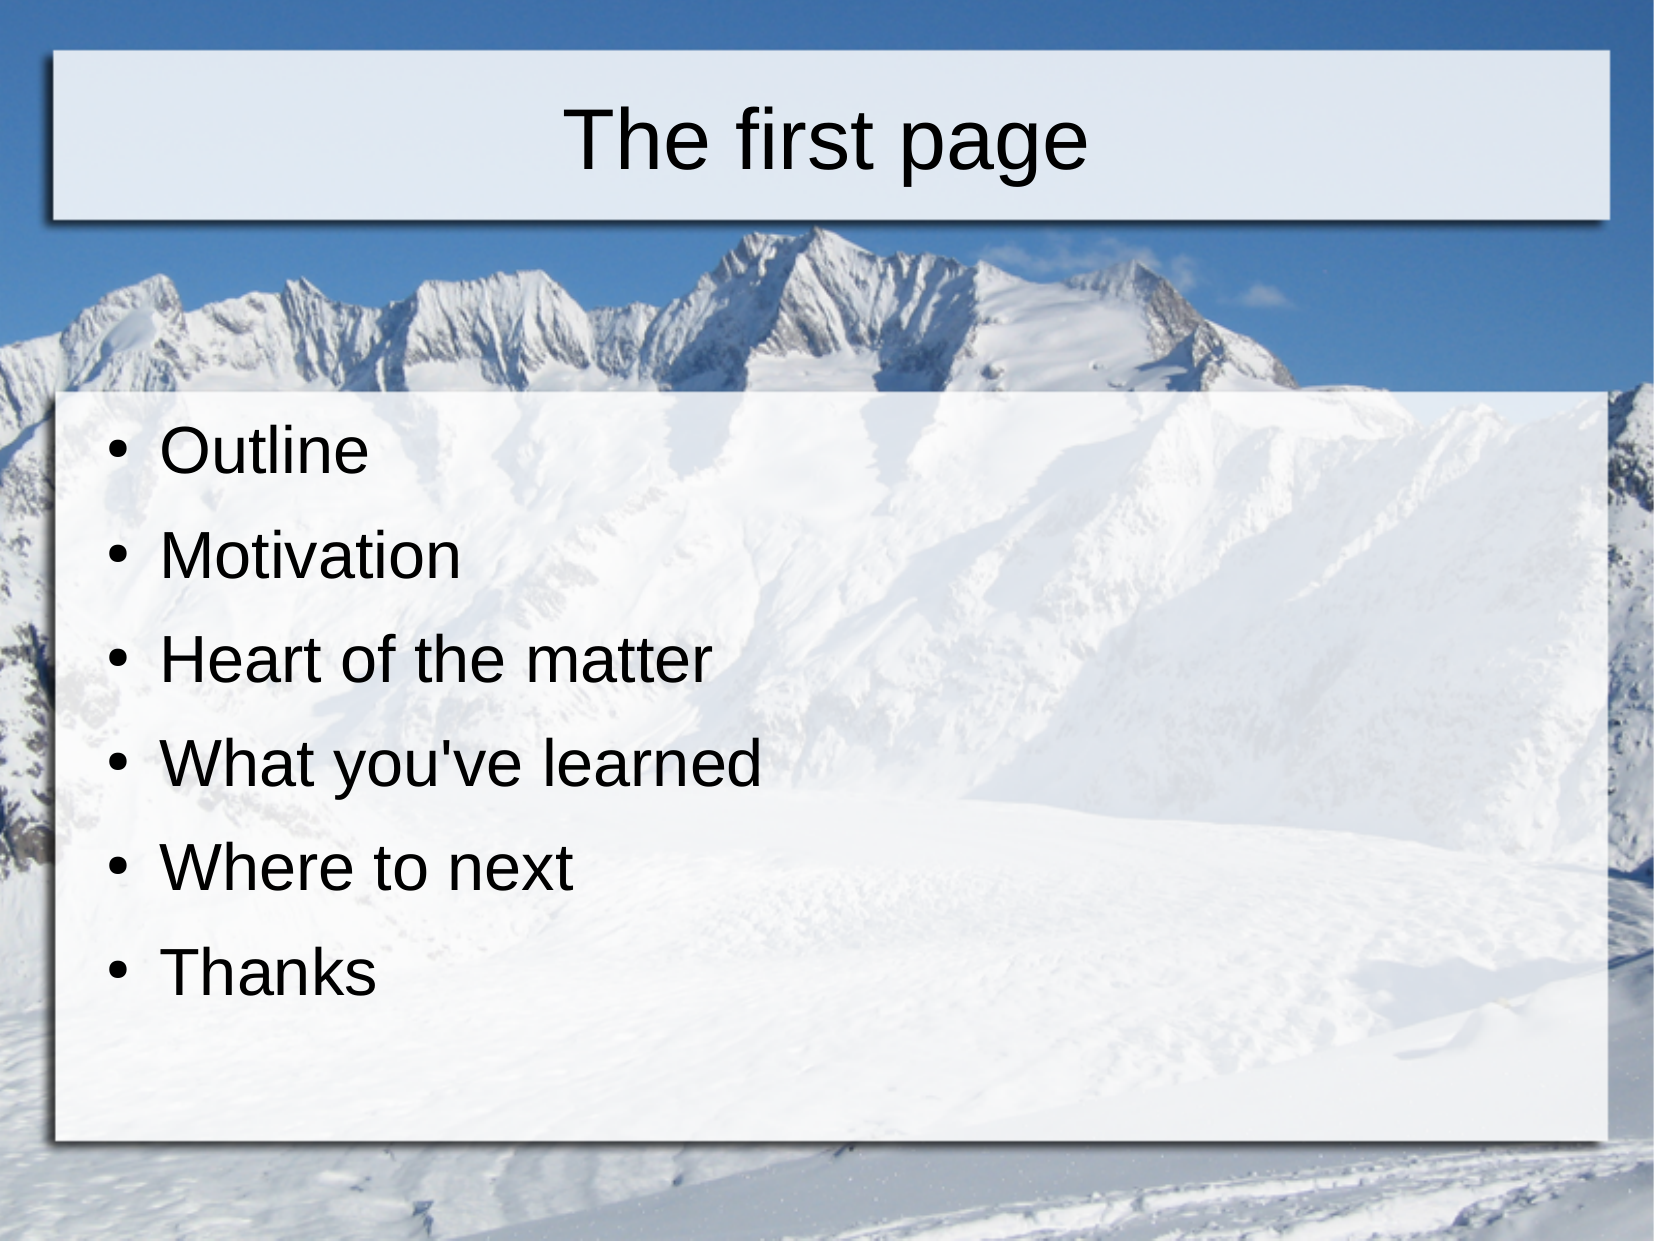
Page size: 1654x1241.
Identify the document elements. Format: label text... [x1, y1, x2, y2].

list Outline Motivation Heart of the matter What you've learned Where to next Thanks [88, 413, 1571, 1109]
picture [0, 0, 1654, 1241]
title The first page [59, 61, 1595, 219]
